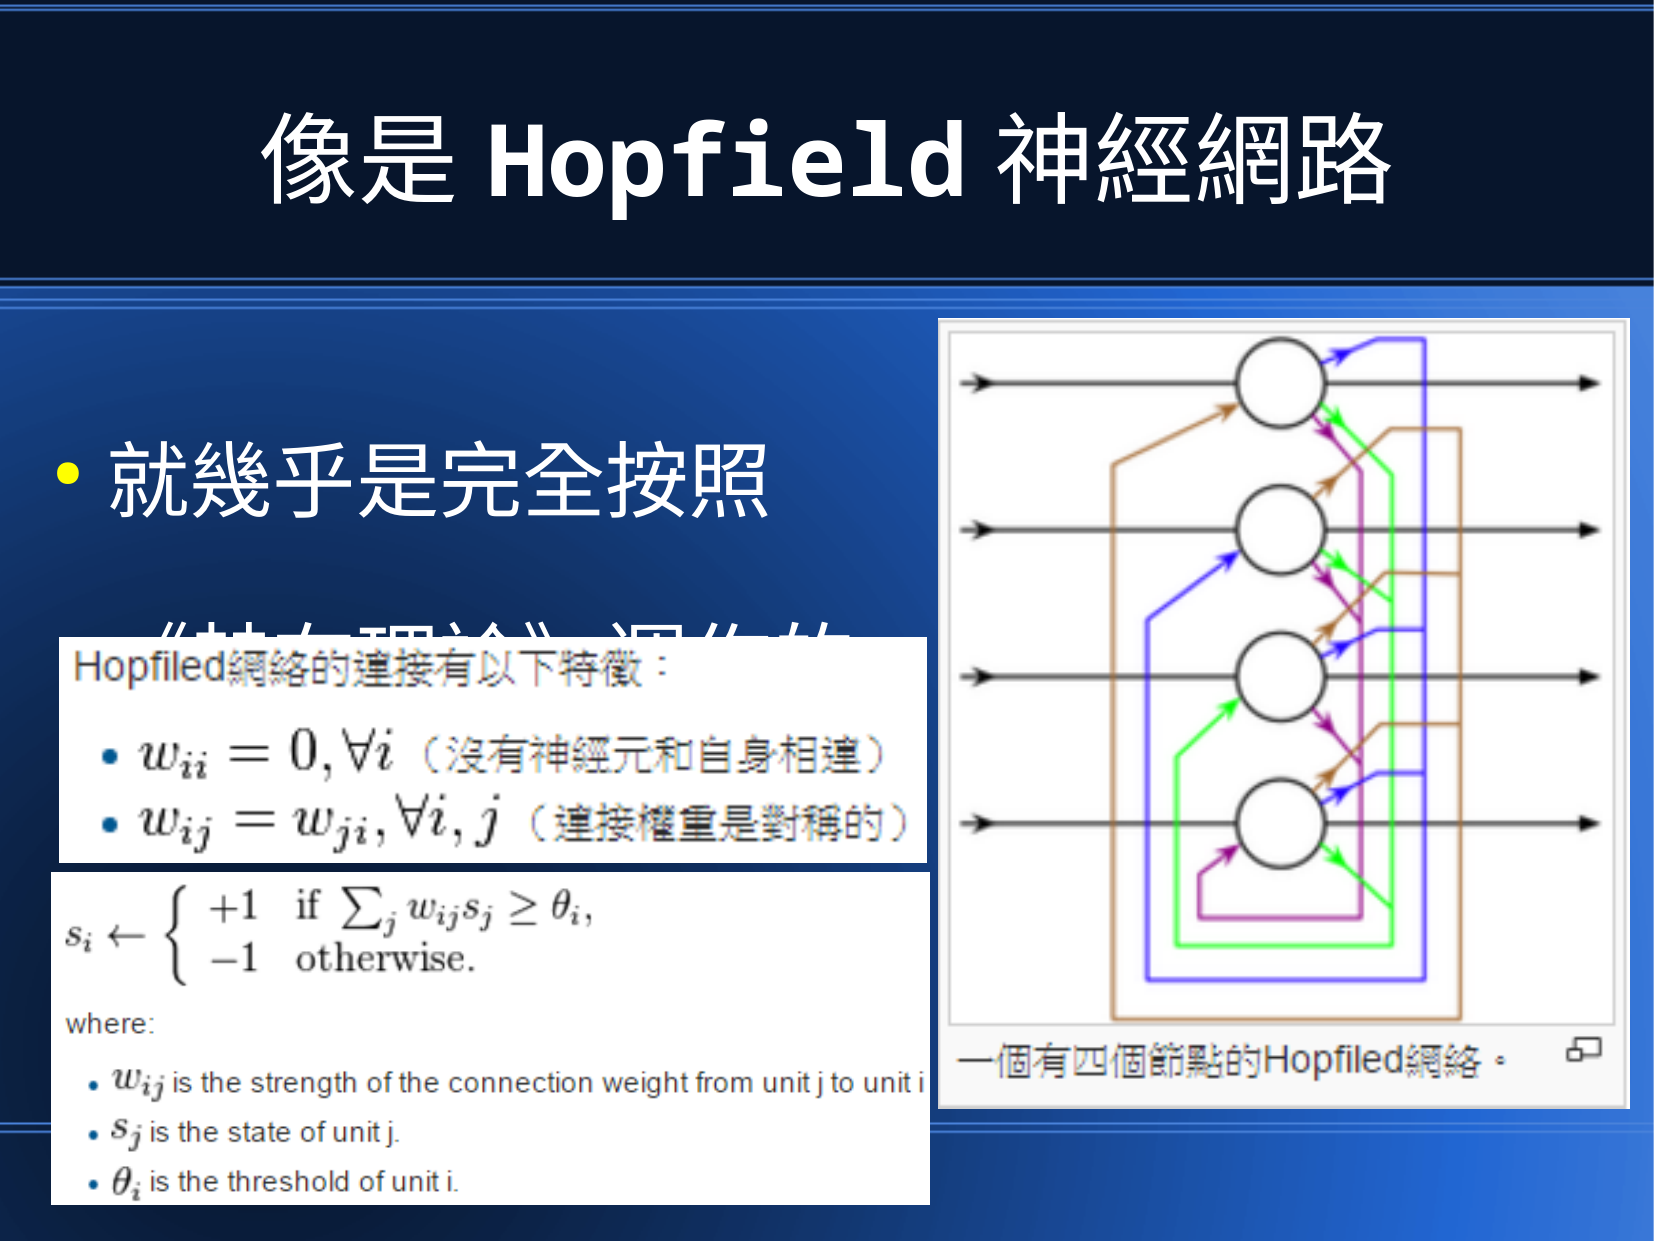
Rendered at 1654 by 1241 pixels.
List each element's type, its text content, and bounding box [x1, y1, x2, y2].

title 像是Hopfield神經網路 [82, 49, 1571, 257]
list 就幾乎是完全按照《赫布理論》運作的 [35, 355, 910, 1241]
picture [0, 0, 1654, 1241]
